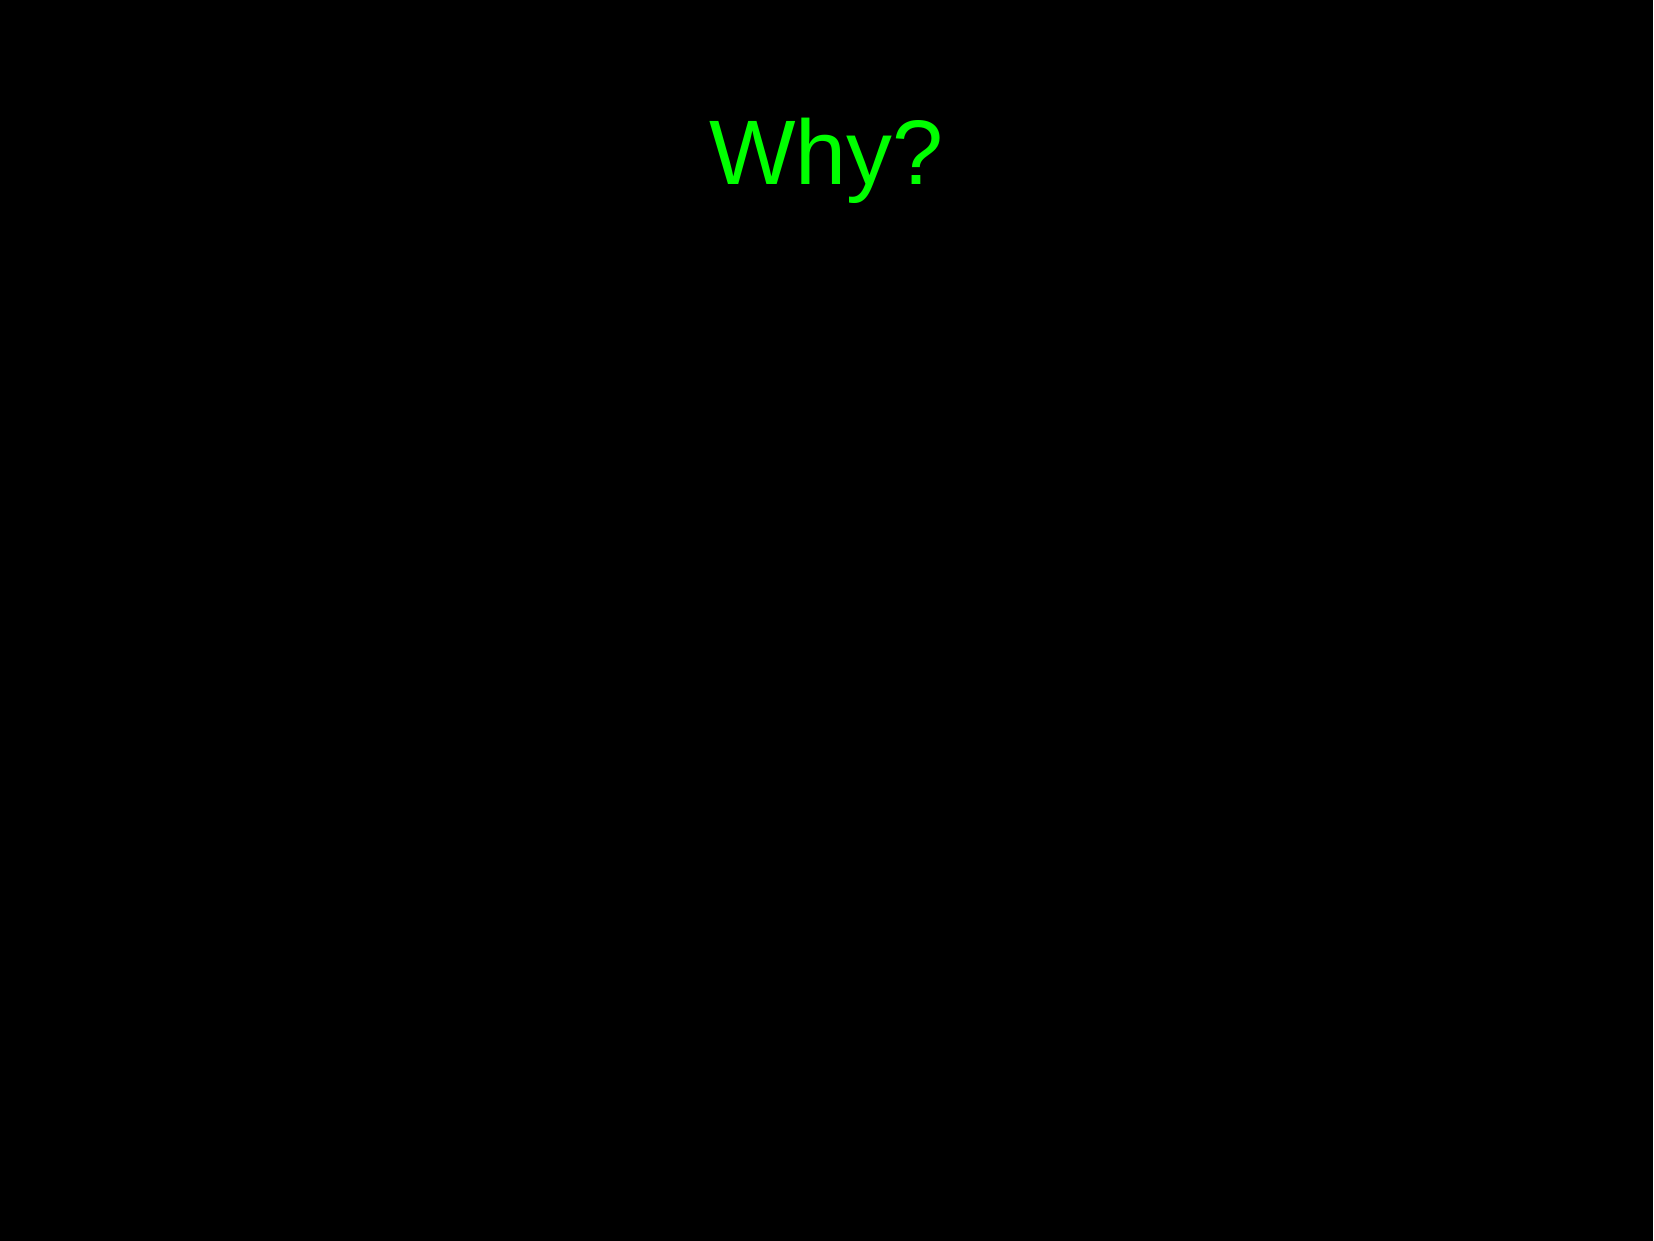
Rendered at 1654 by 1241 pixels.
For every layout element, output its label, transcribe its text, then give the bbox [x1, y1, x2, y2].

title Why? [82, 49, 1571, 257]
